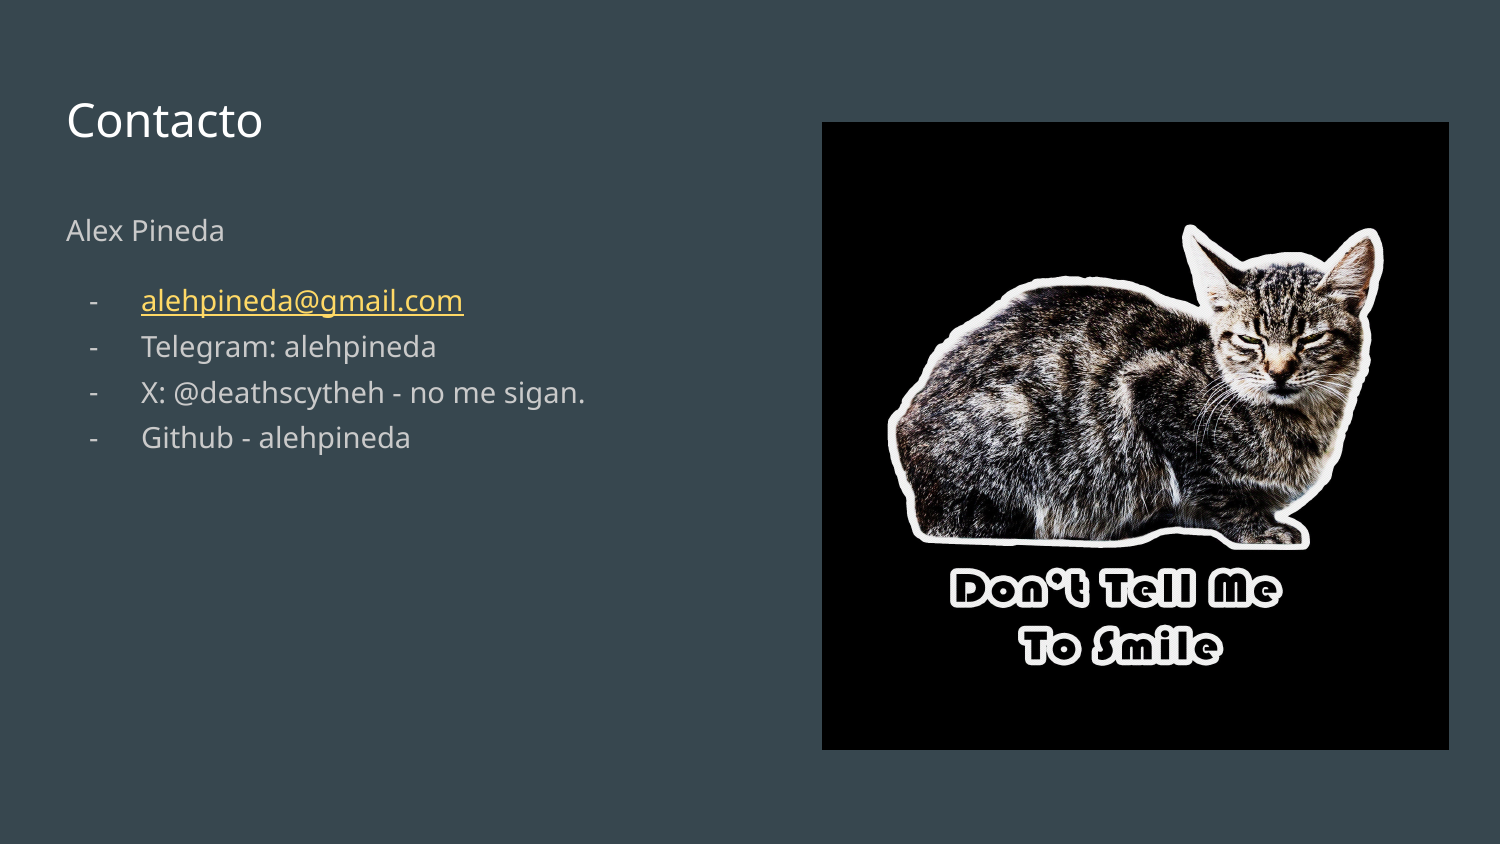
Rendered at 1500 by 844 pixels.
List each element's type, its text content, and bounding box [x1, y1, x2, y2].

list Alex Pineda alehpineda@gmail.com Telegram: alehpineda X: @deathscytheh - no me sigan. Github - alehpineda [51, 189, 708, 750]
title Contacto [51, 72, 1449, 167]
picture [822, 122, 1449, 750]
